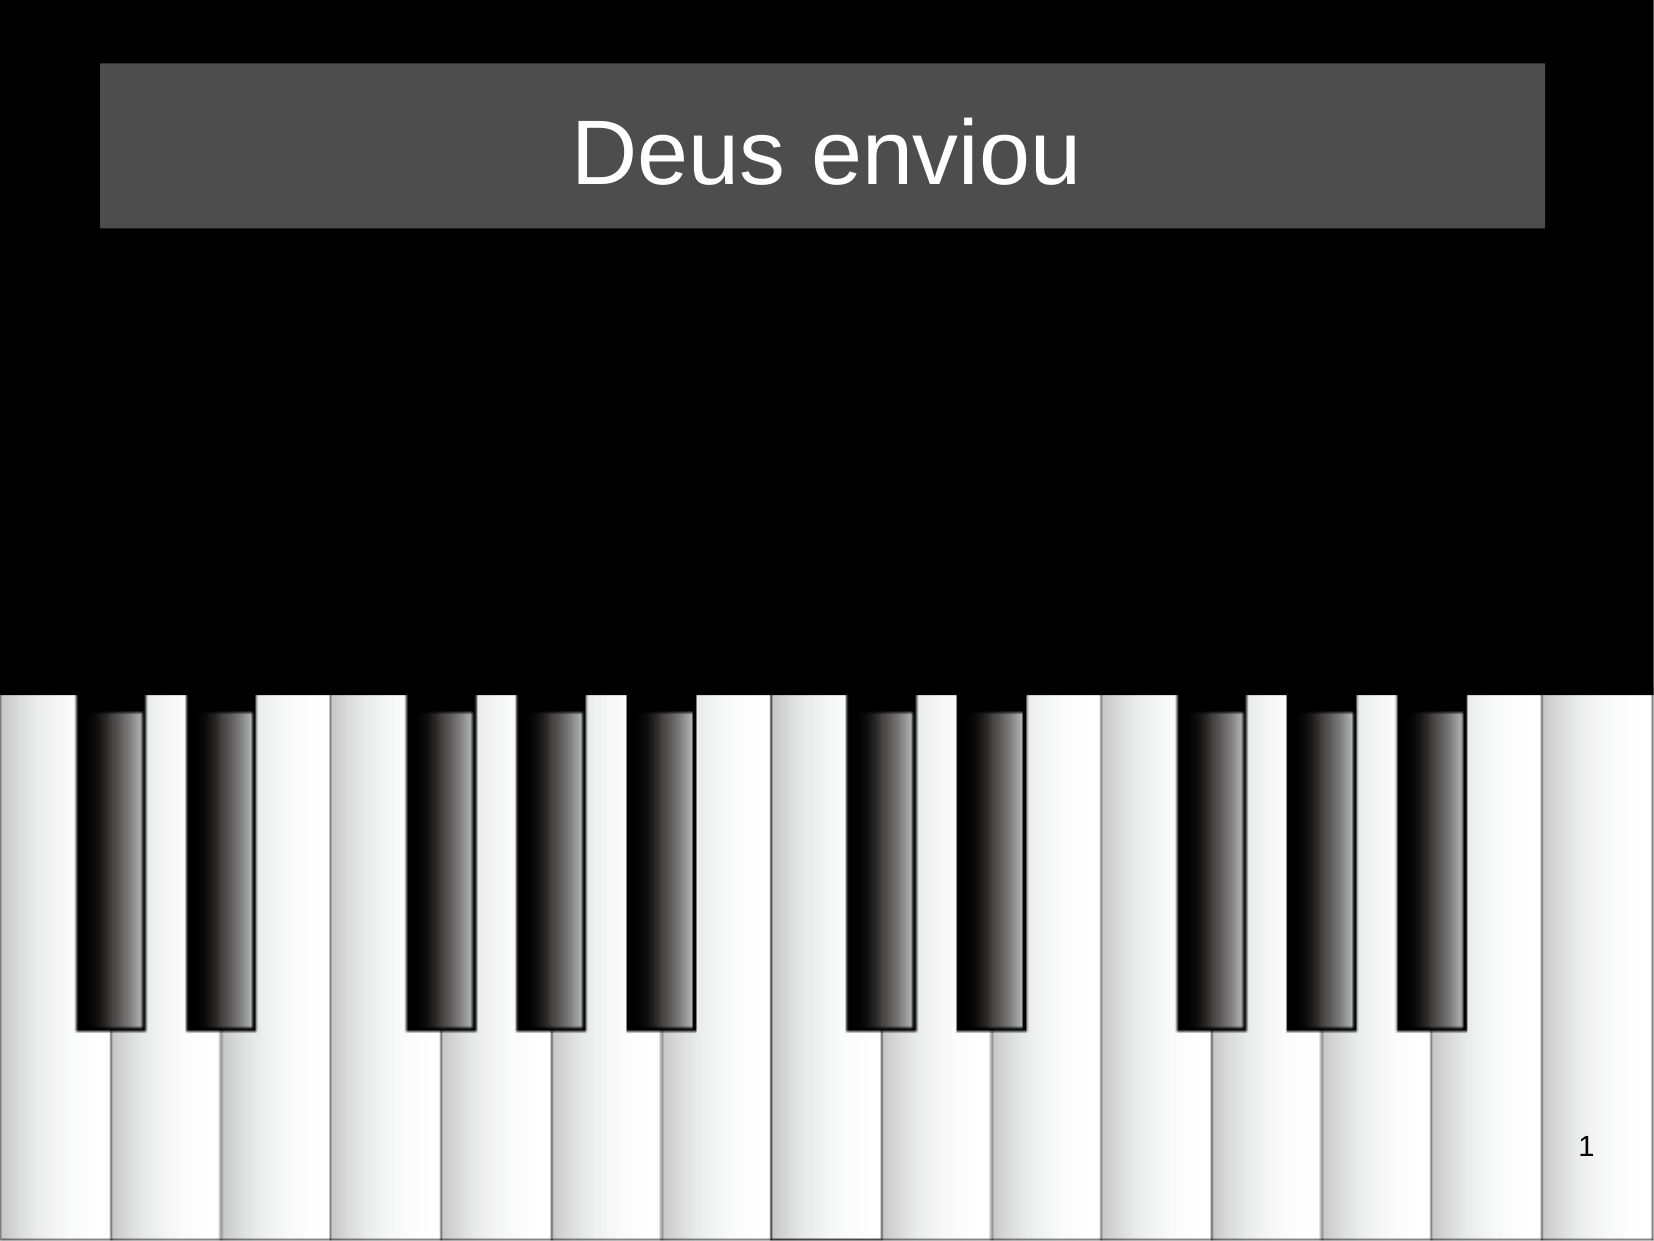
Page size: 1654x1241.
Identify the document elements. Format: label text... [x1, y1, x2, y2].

title Deus enviou [82, 49, 1571, 257]
picture [0, 696, 1654, 1241]
